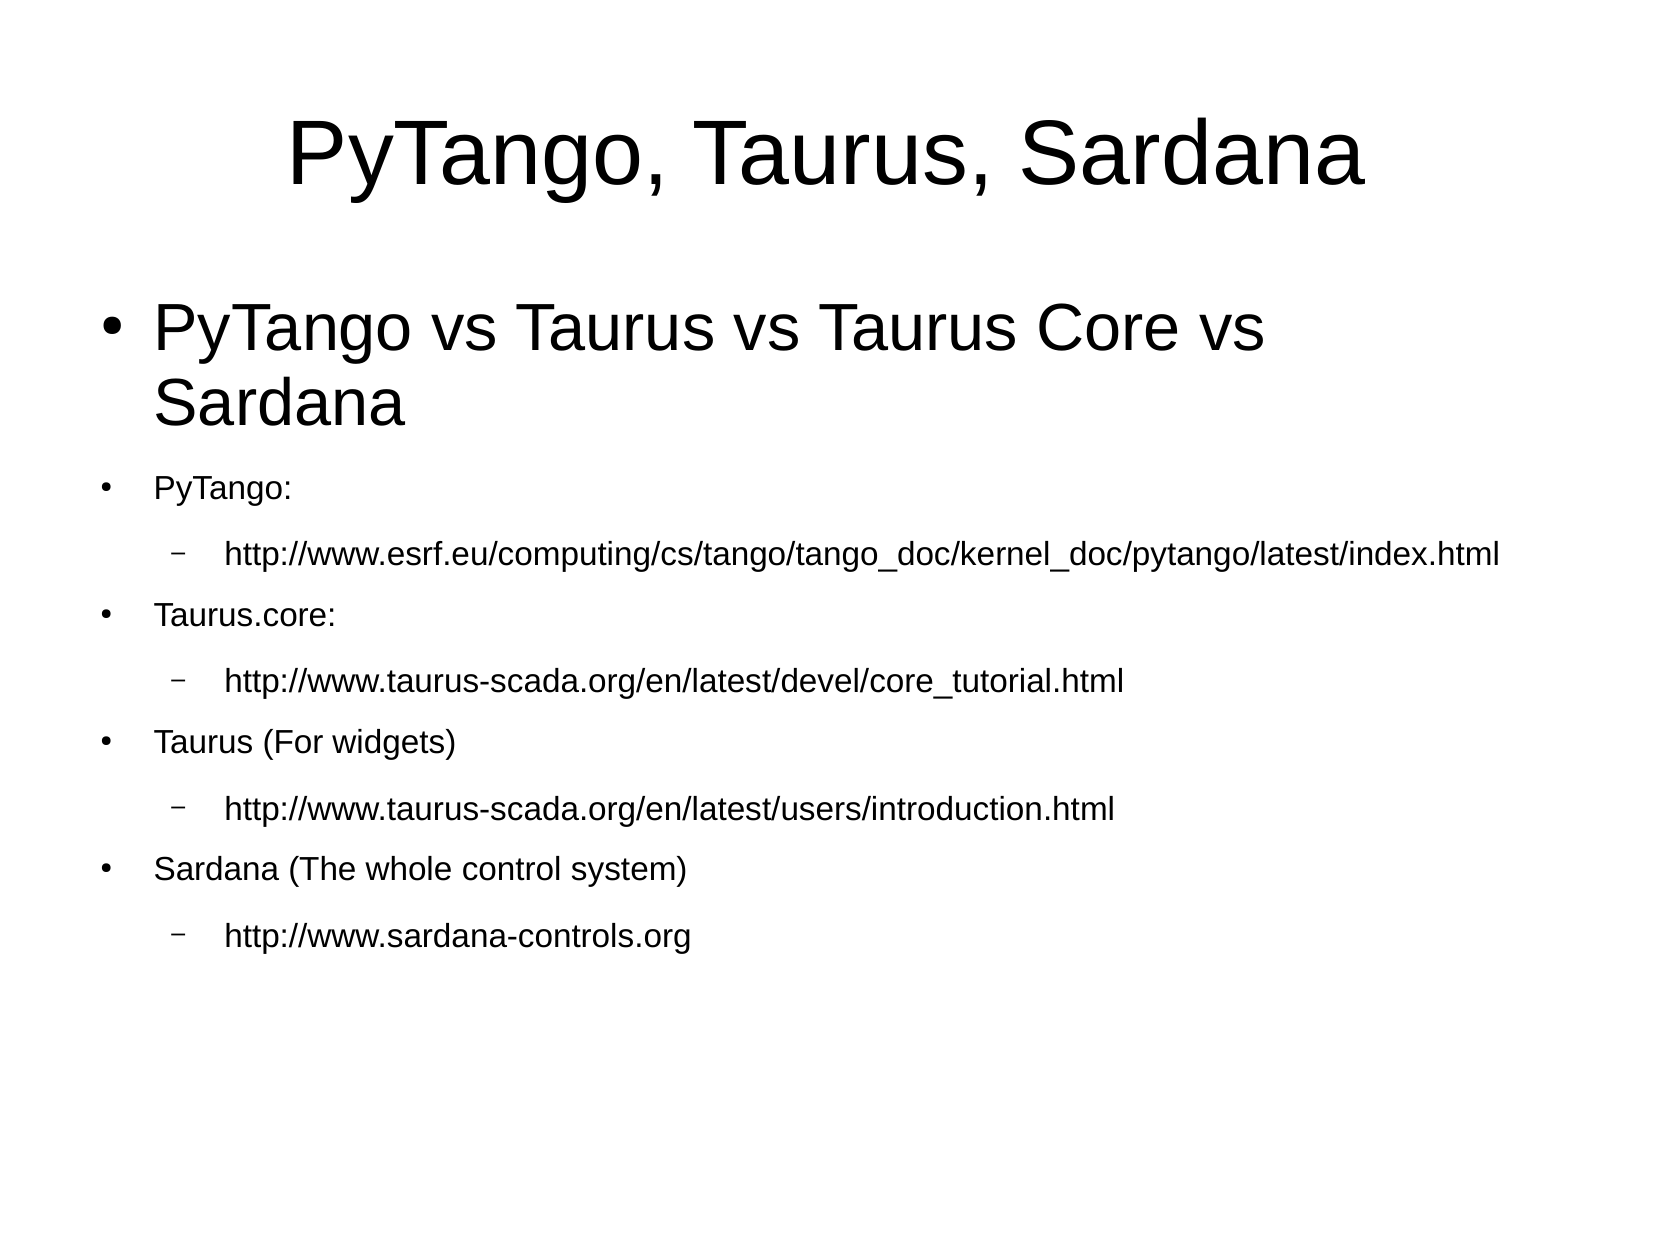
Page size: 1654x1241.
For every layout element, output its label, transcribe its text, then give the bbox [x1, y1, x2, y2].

title PyTango, Taurus, Sardana [82, 56, 1571, 250]
list PyTango vs Taurus vs Taurus Core vs Sardana PyTango: http://www.esrf.eu/computing/cs/tango/tango_doc/kernel_doc/pytango/latest/index.html Taurus.core: http://www.taurus-scada.org/en/latest/devel/core_tutorial.html Taurus (For widgets) http://www.taurus-scada.org/en/latest/users/introduction.html Sardana (The whole control system) http://www.sardana-controls.org [82, 290, 1538, 1109]
